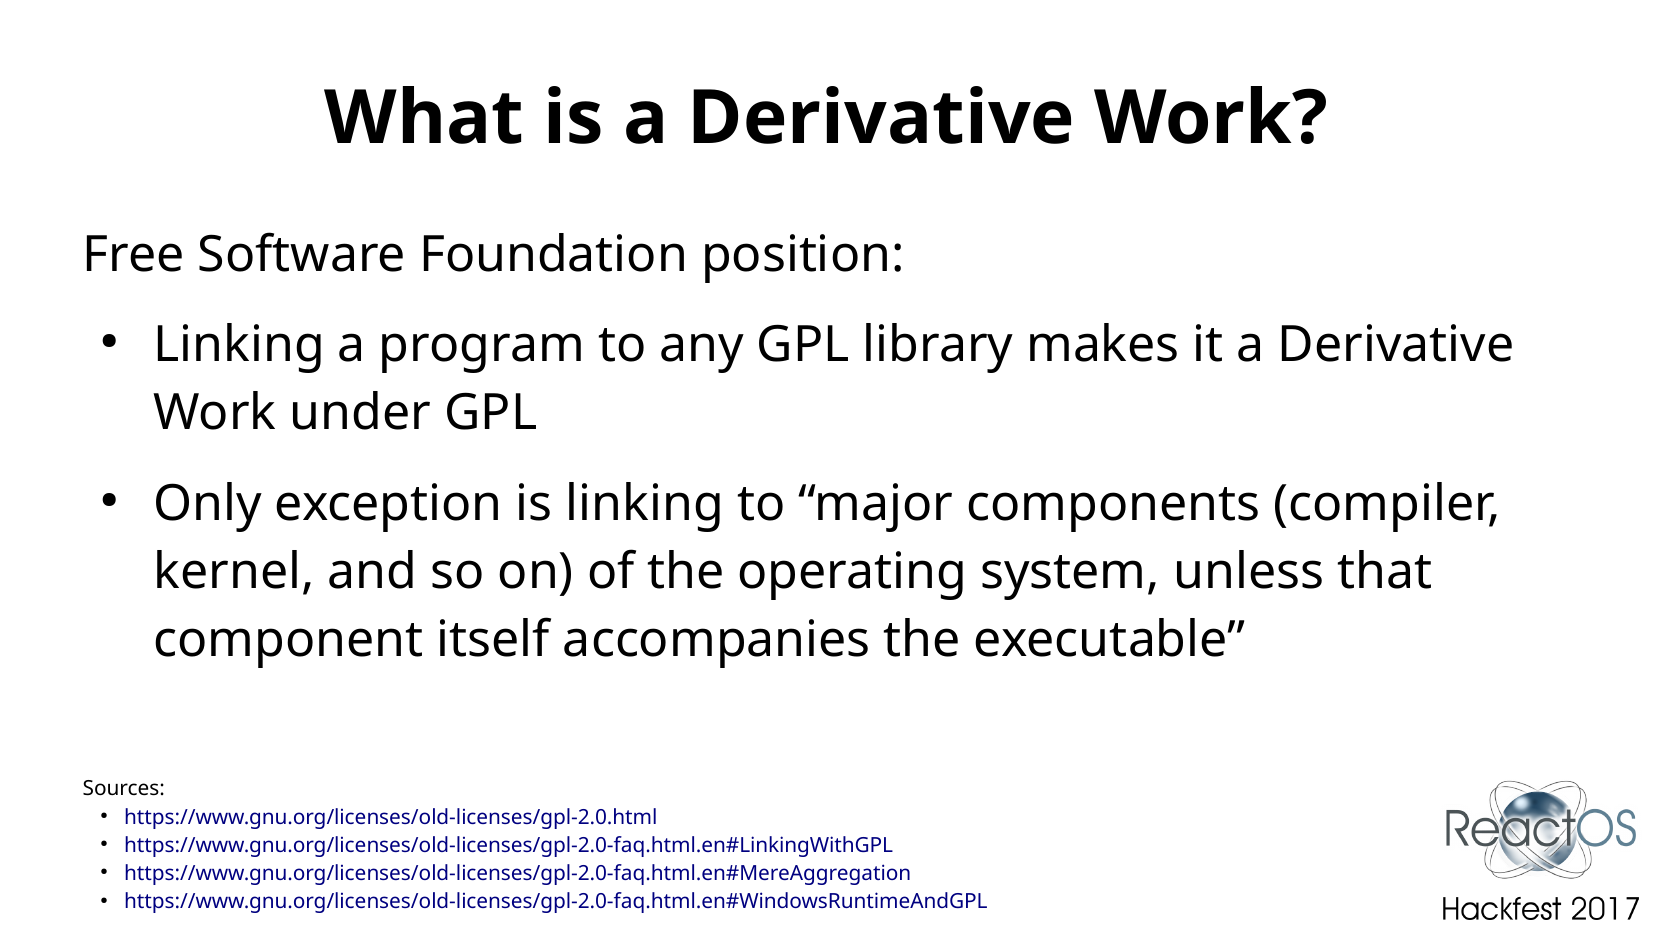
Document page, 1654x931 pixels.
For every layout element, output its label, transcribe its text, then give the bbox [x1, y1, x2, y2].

list Free Software Foundation position: Linking a program to any GPL library makes it a Derivative Work under GPL Only exception is linking to “major components (compiler, kernel, and so on) of the operating system, unless that component itself accompanies the executable” [82, 217, 1571, 758]
list Sources: https://www.gnu.org/licenses/old-licenses/gpl-2.0.html https://www.gnu.org/licenses/old-licenses/gpl-2.0-faq.html.en#LinkingWithGPL https://www.gnu.org/licenses/old-licenses/gpl-2.0-faq.html.en#MereAggregation https://www.gnu.org/licenses/old-licenses/gpl-2.0-faq.html.en#WindowsRuntimeAndGPL [82, 773, 1418, 922]
picture [1440, 779, 1642, 920]
title What is a Derivative Work? [82, 37, 1571, 193]
